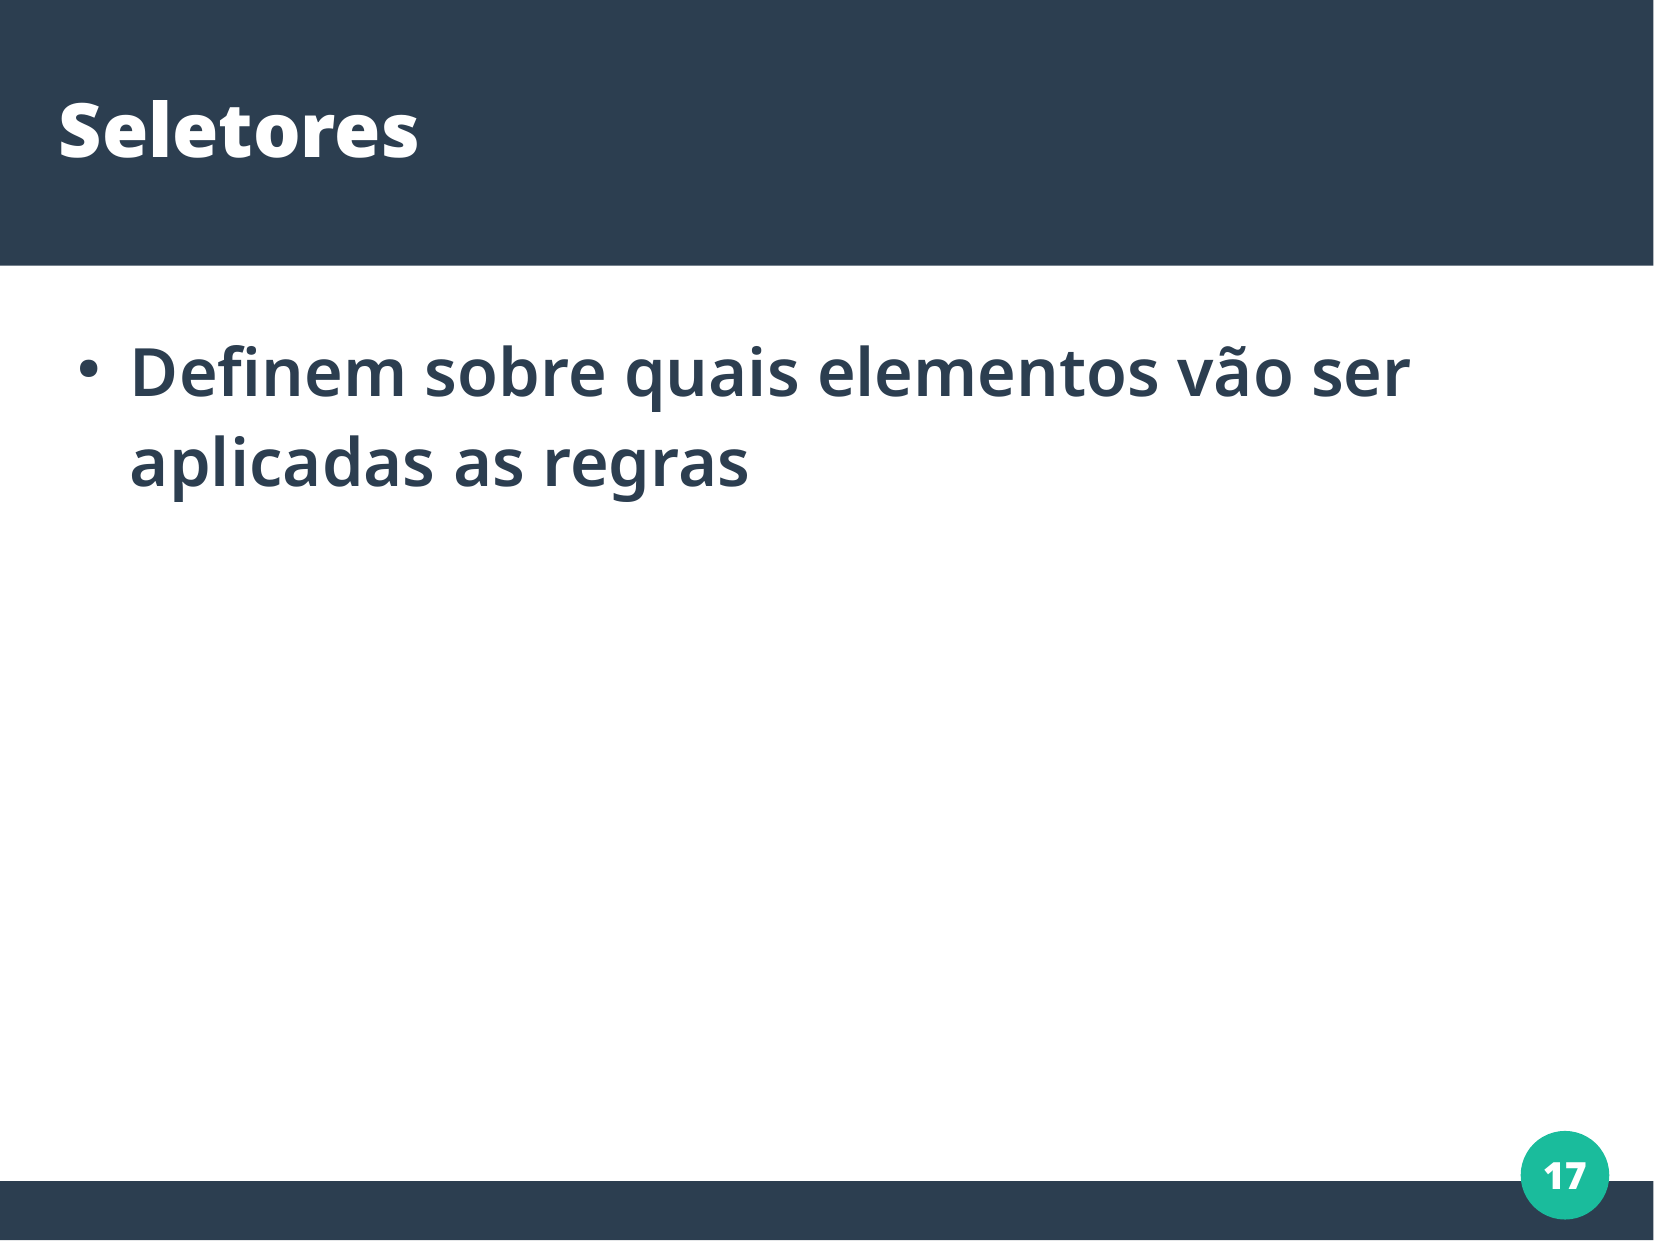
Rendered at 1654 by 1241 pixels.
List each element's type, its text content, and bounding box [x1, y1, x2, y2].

title Seletores [59, 49, 1595, 207]
list Definem sobre quais elementos vão ser aplicadas as regras [59, 324, 1595, 1152]
